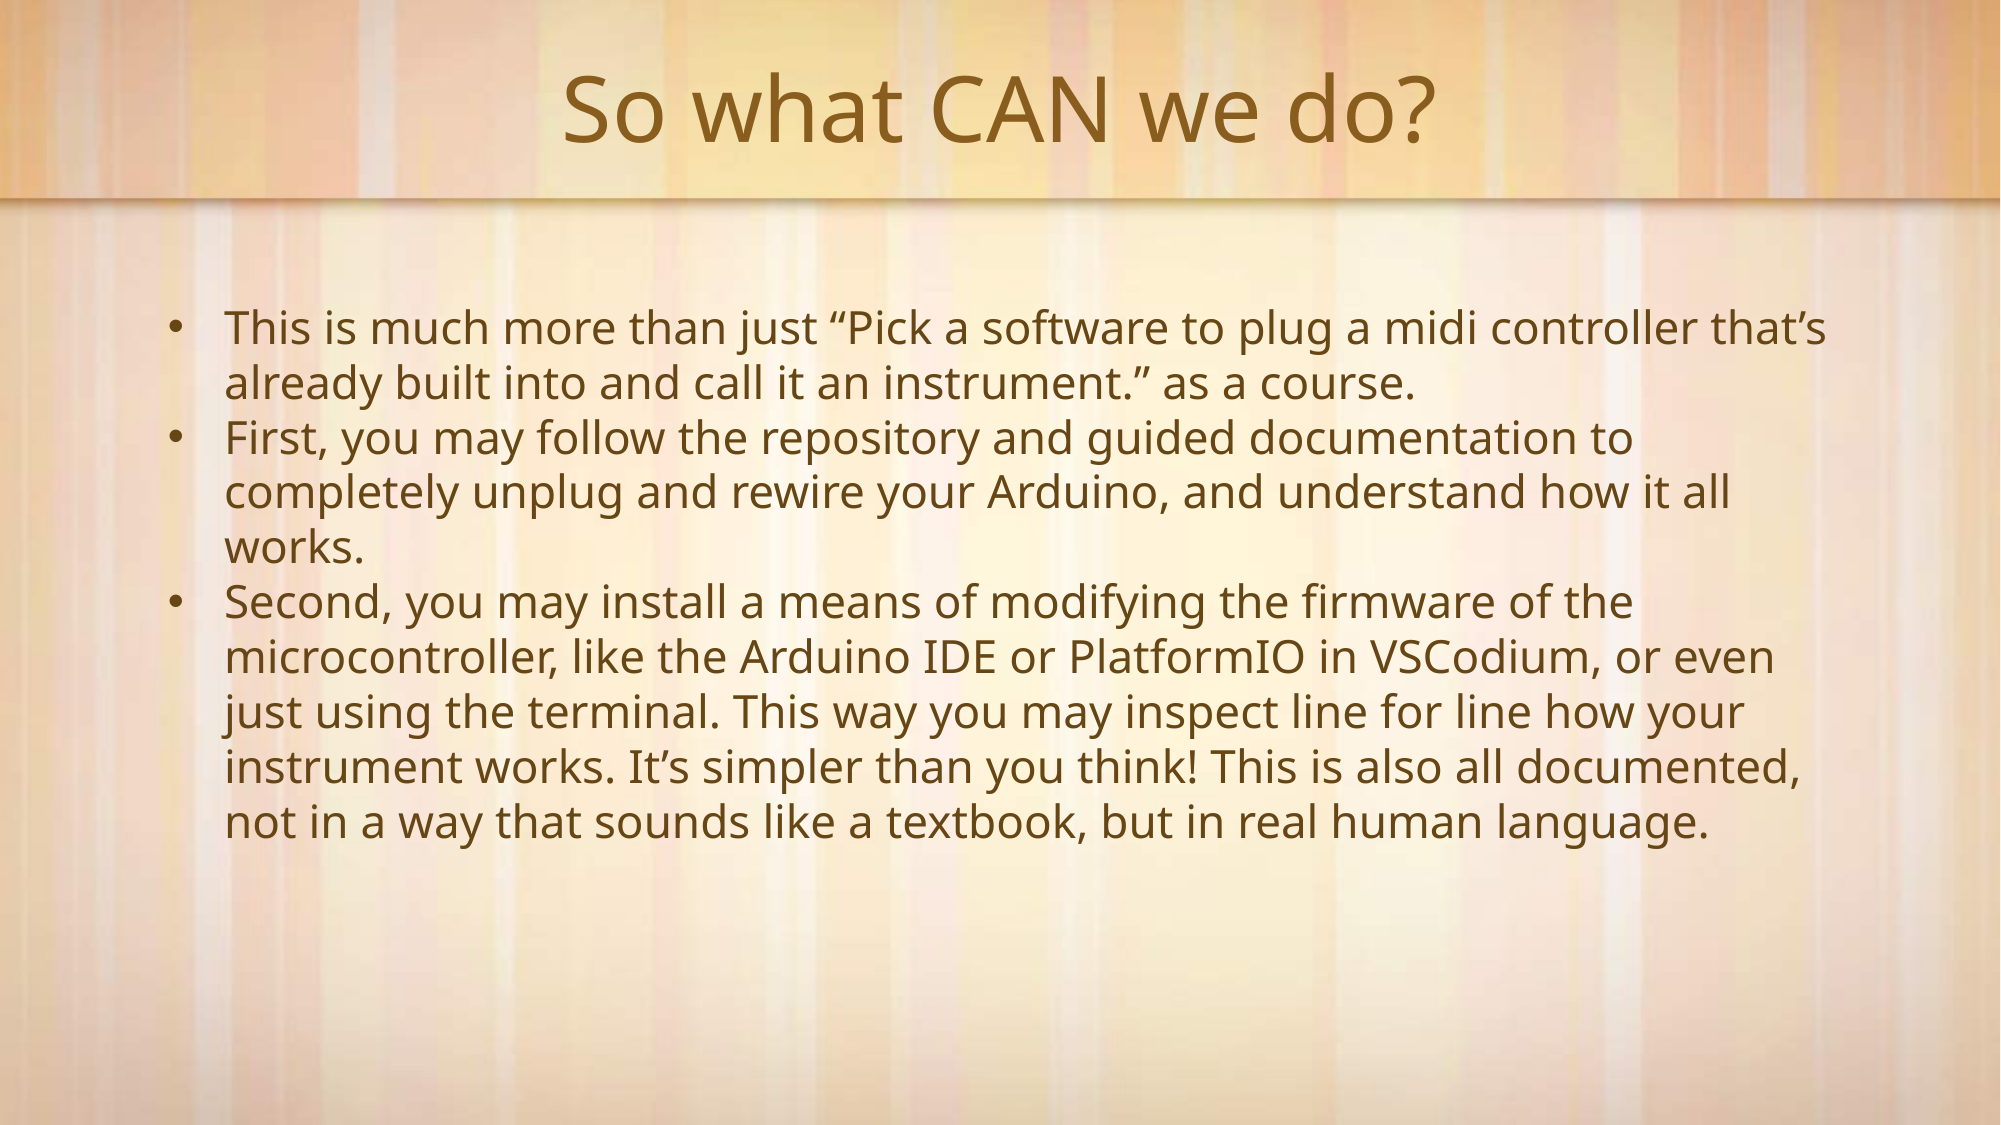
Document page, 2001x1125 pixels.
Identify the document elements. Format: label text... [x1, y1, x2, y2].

title So what CAN we do? [151, 19, 1849, 192]
picture [0, 0, 2001, 1125]
list This is much more than just “Pick a software to plug a midi controller that’s already built into and call it an instrument.” as a course. First, you may follow the repository and guided documentation to completely unplug and rewire your Arduino, and understand how it all works. Second, you may install a means of modifying the firmware of the microcontroller, like the Arduino IDE or PlatformIO in VSCodium, or even just using the terminal. This way you may inspect line for line how your instrument works. It’s simpler than you think! This is also all documented, not in a way that sounds like a textbook, but in real human language. [152, 290, 1848, 1000]
